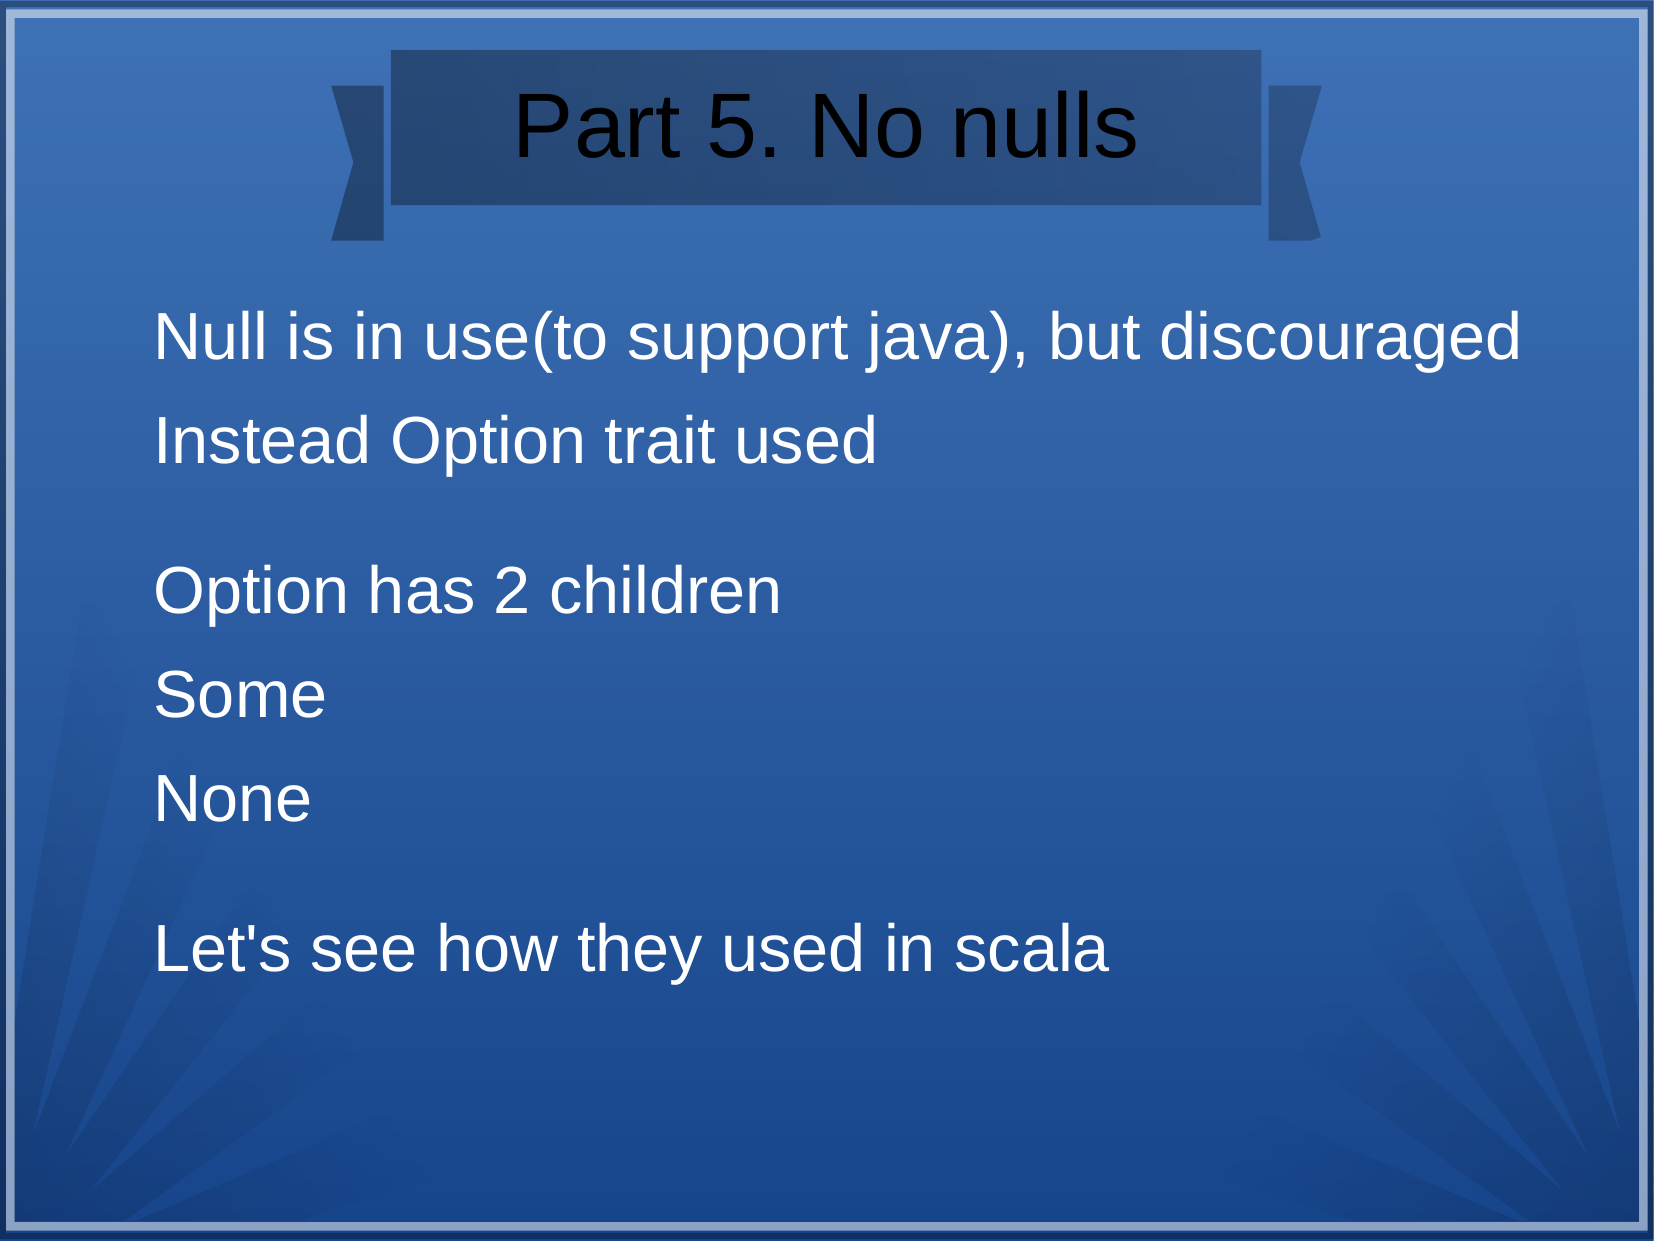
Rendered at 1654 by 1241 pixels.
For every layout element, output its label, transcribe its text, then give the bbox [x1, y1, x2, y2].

list Null is in use(to support java), but discouraged Instead Option trait used Option has 2 children Some None Let's see how they used in scala [82, 299, 1571, 1241]
title Part 5. No nulls [389, 47, 1264, 205]
